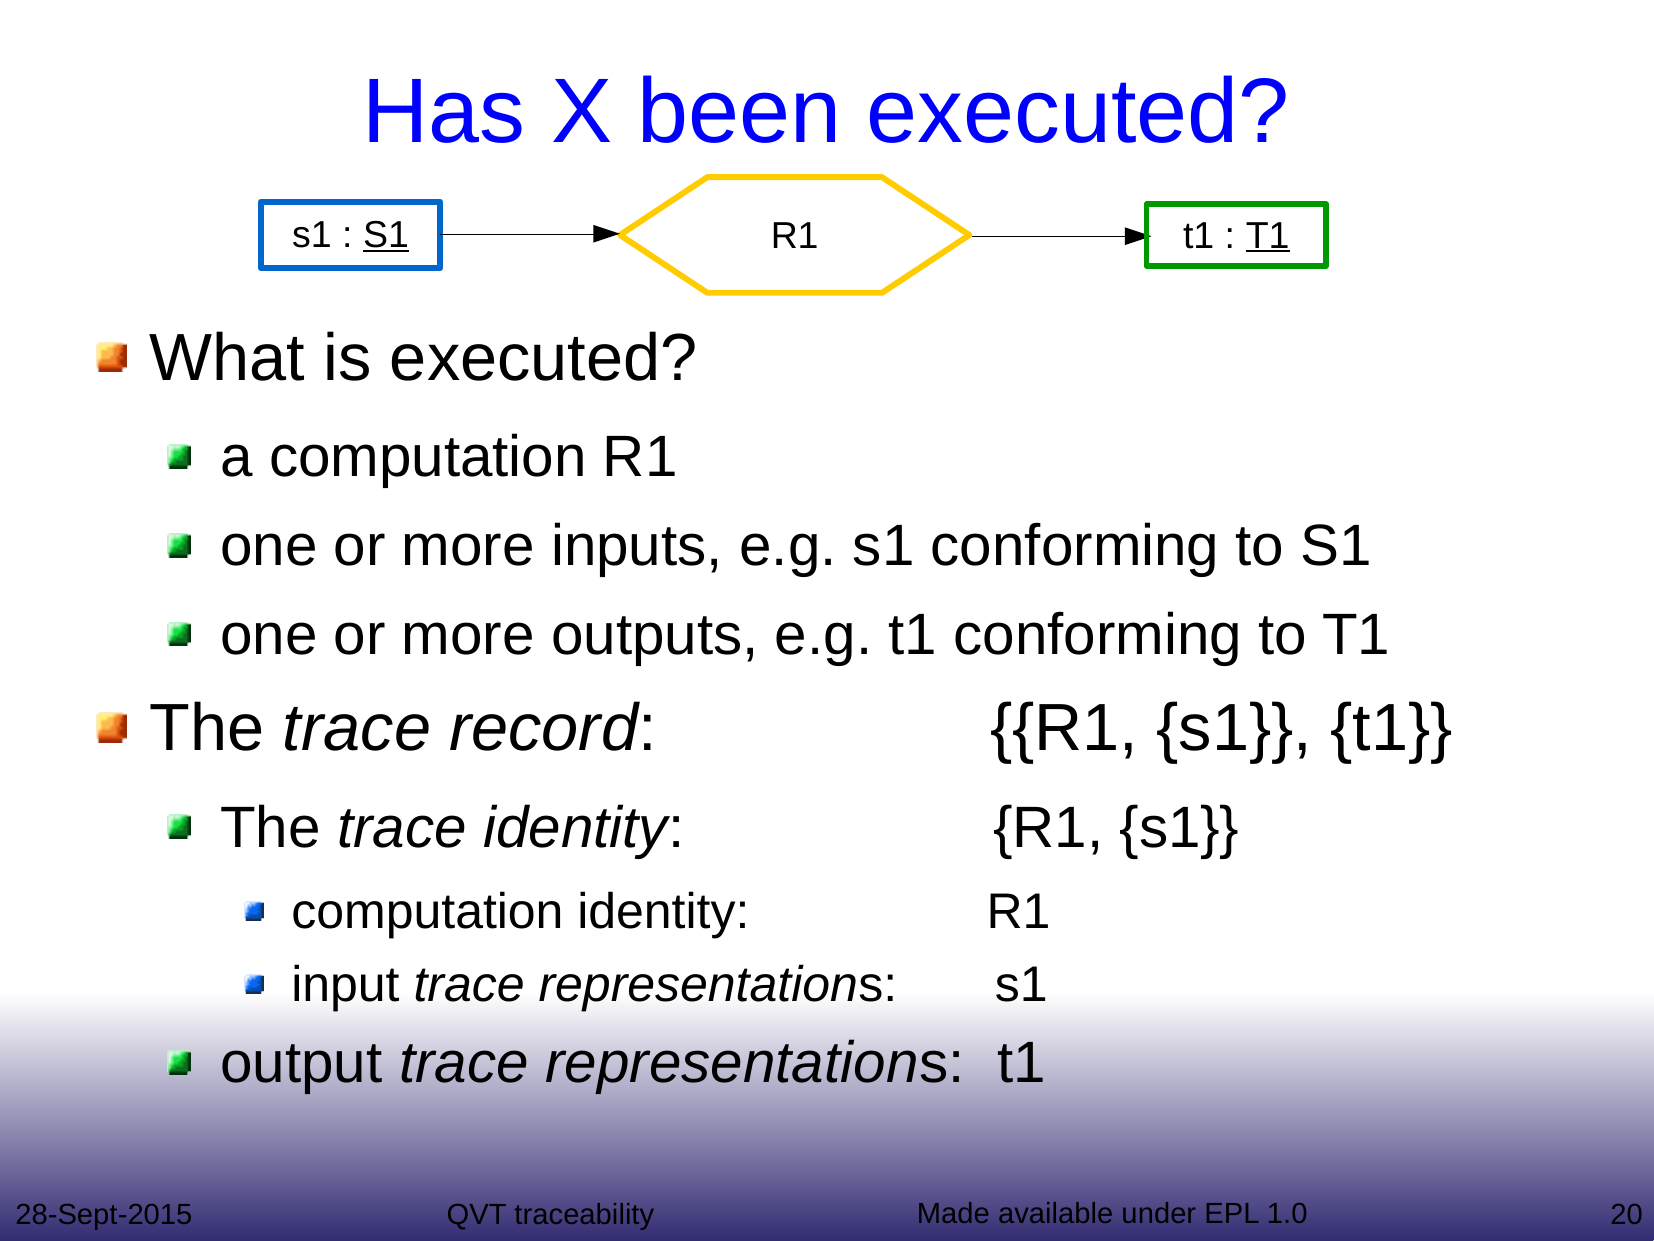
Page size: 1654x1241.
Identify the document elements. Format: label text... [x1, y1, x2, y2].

text_box t1 : T1 [1146, 204, 1327, 266]
title Has X been executed? [82, 49, 1571, 173]
text_box s1 : S1 [260, 201, 441, 269]
text_box R1 [619, 177, 970, 293]
list What is executed? a computation R1 one or more inputs, e.g. s1 conforming to S1 one or more outputs, e.g. t1 conforming to T1 The trace record: {{R1, {s1}}, {t1}} The trace identity: {R1, {s1}} computation identity: R1 input trace representations: s1 output trace representations: t1 [78, 319, 1567, 1241]
